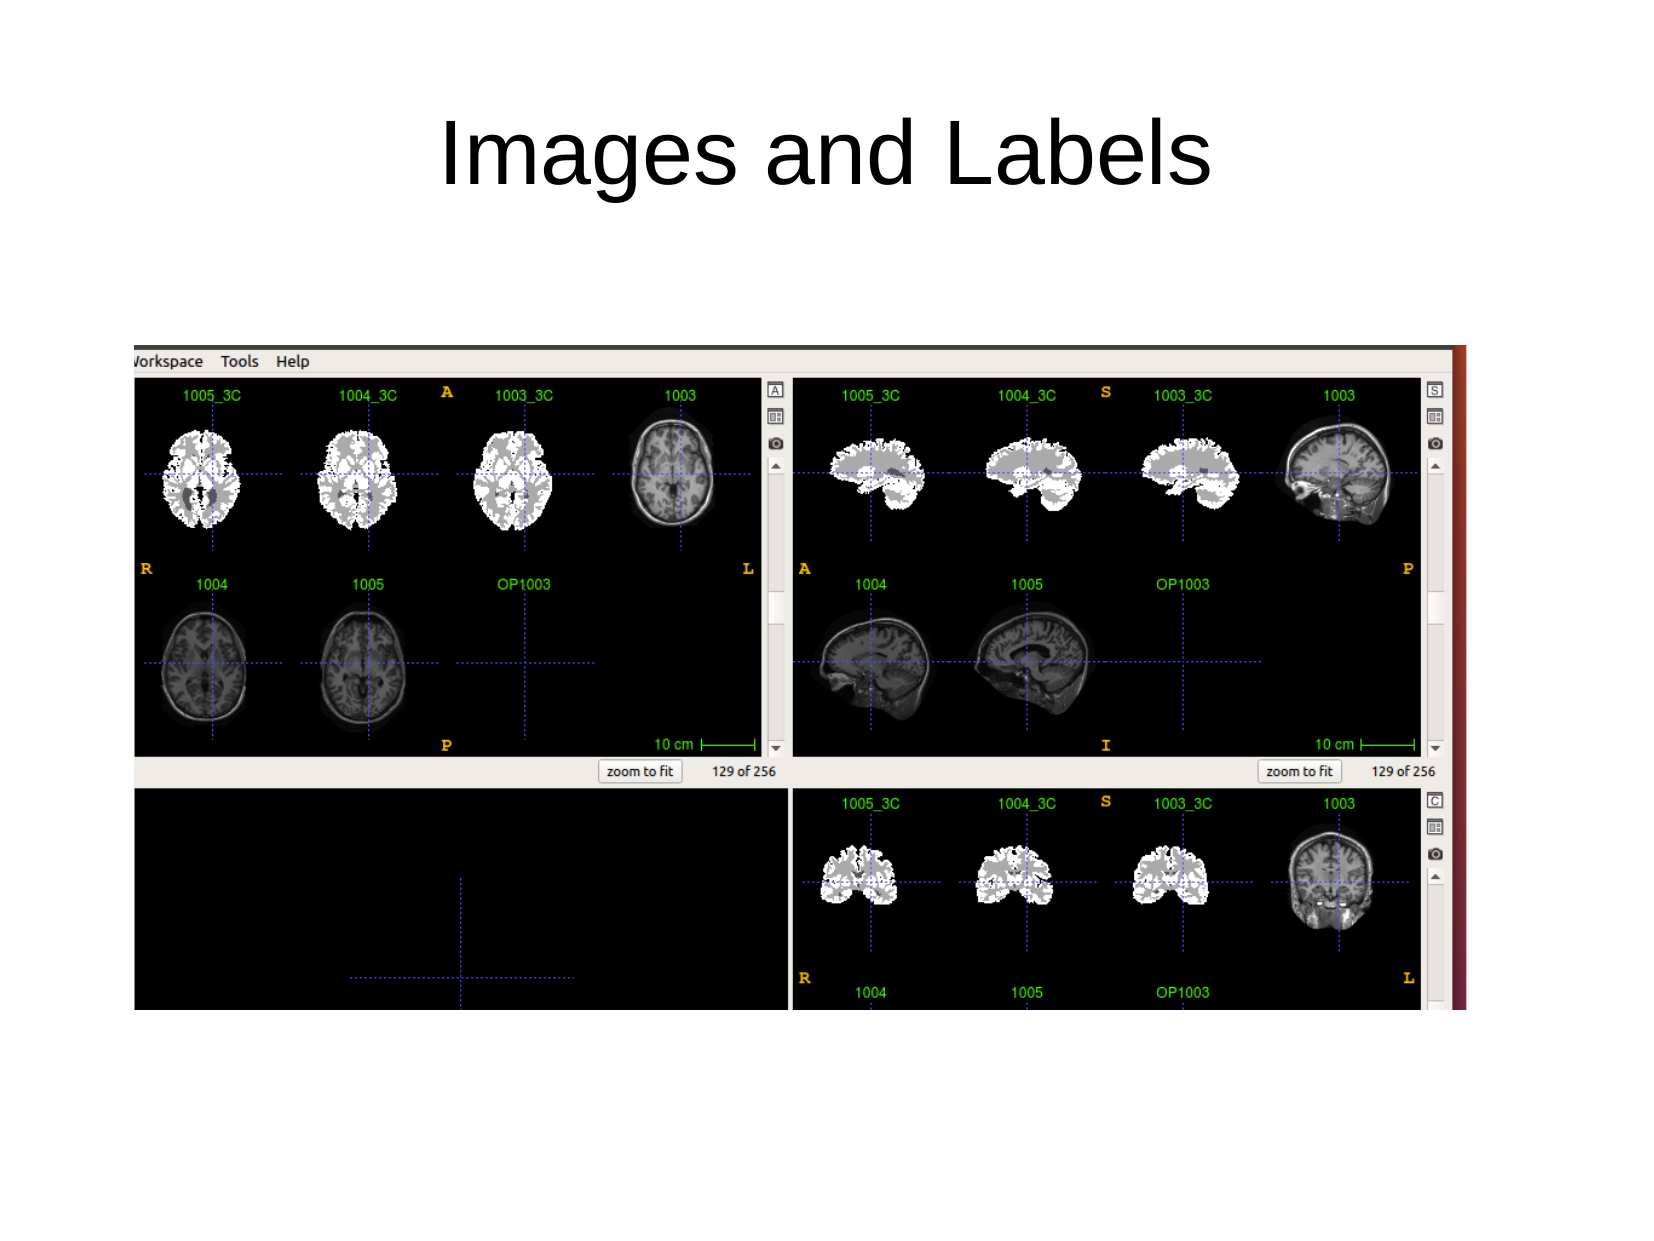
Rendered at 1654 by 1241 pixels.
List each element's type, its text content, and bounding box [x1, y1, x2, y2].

picture [134, 345, 1467, 1010]
title Images and Labels [82, 49, 1571, 257]
